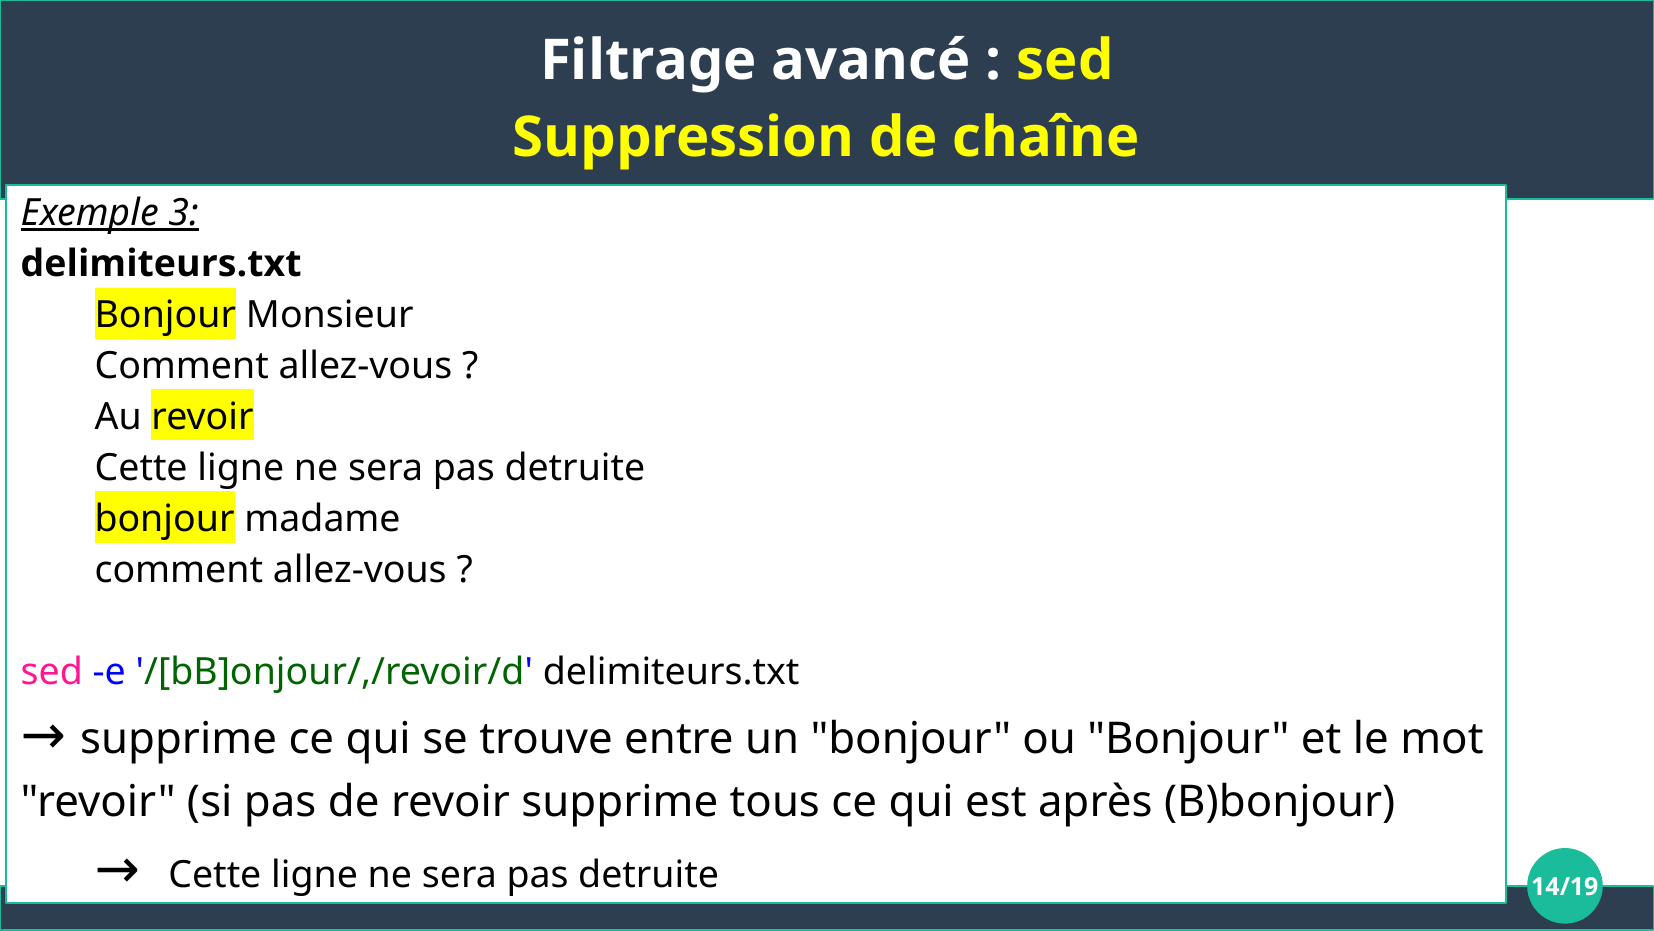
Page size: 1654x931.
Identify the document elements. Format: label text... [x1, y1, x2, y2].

title Filtrage avancé : sed Suppression de chaîne [59, 37, 1595, 155]
text_box Exemple 3: delimiteurs.txt Bonjour Monsieur Comment allez-vous ? Au revoir Cette ligne ne sera pas detruite bonjour madame comment allez-vous ? sed -e '/[bB]onjour/,/revoir/d' delimiteurs.txt → supprime ce qui se trouve entre un "bonjour" ou "Bonjour" et le mot "revoir" (si pas de revoir supprime tous ce qui est après (B)bonjour) → Cette ligne ne sera pas detruite [5, 185, 1506, 904]
